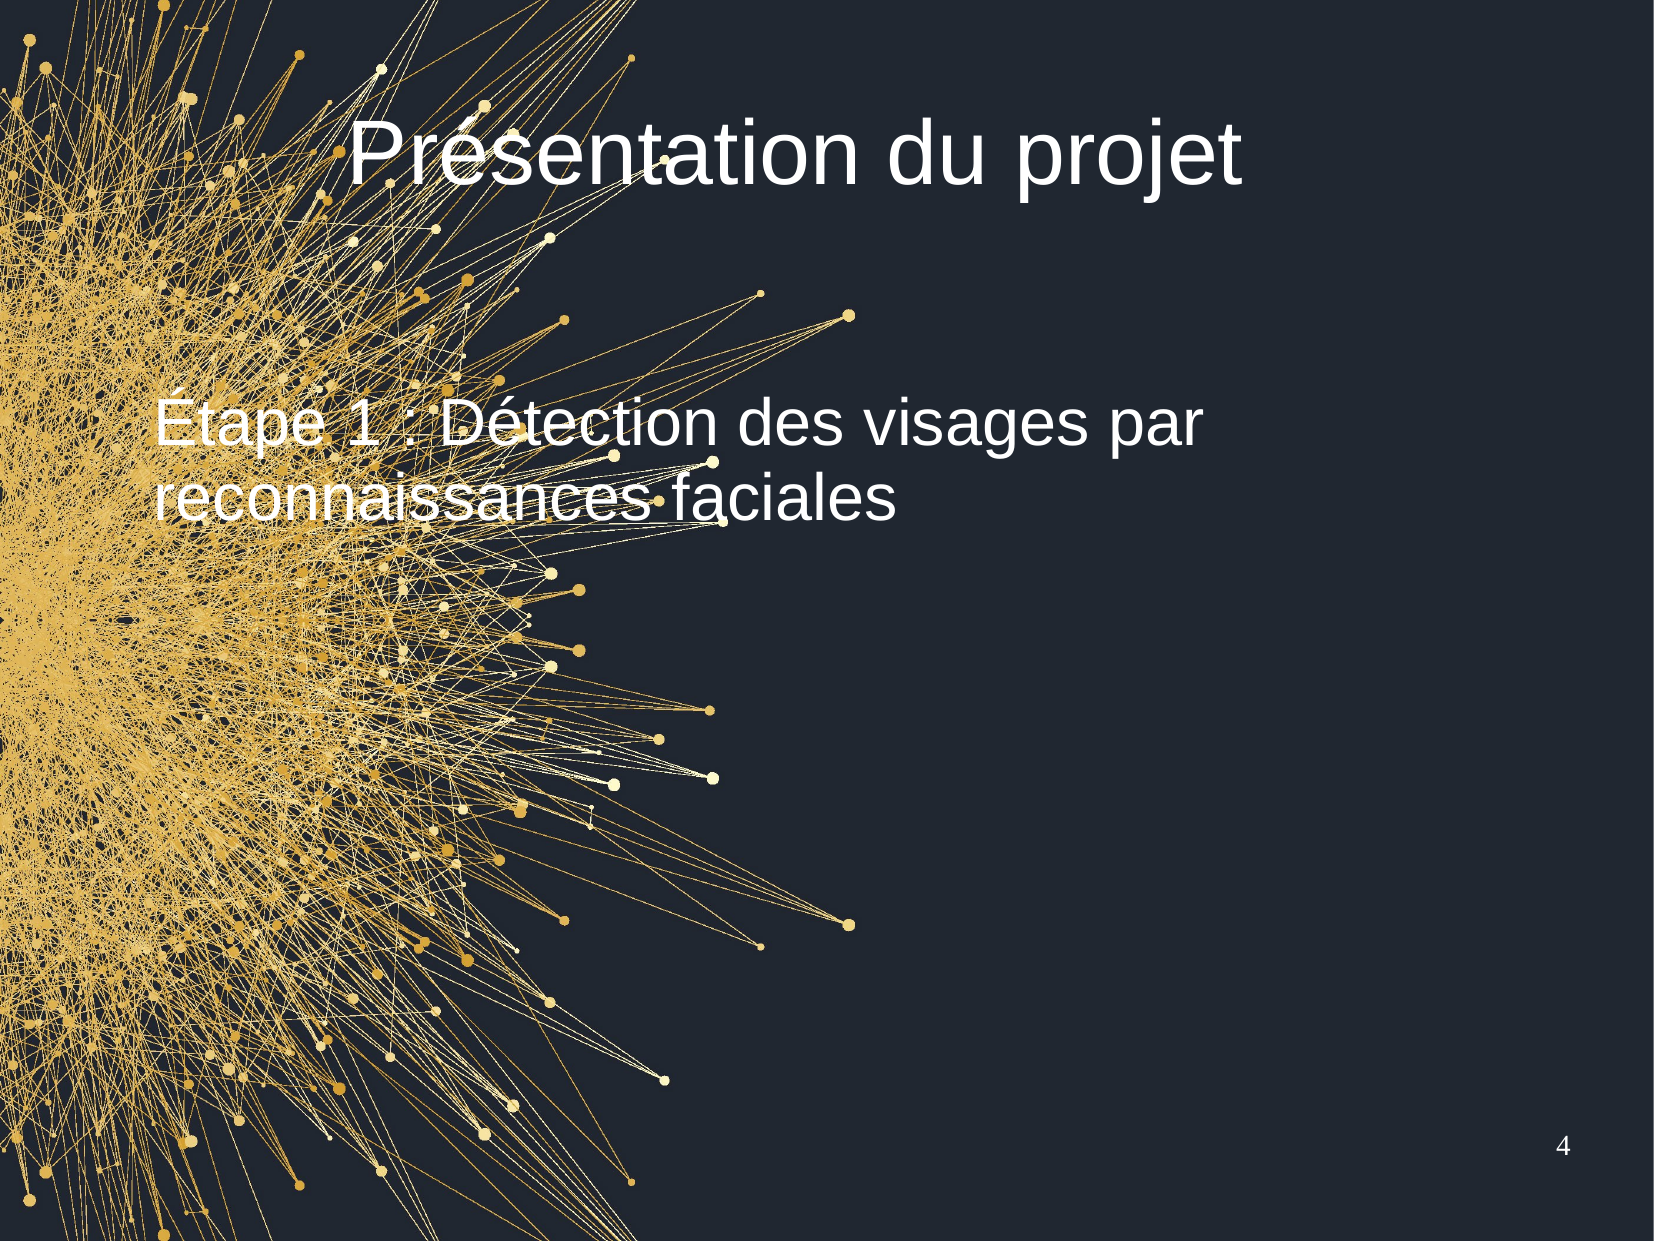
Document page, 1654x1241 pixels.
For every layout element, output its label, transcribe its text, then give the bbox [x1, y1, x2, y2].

title Présentation du projet [82, 49, 1571, 257]
picture [0, 0, 1654, 1241]
list Étape 1 : Détection des visages par reconnaissances faciales [82, 384, 1571, 1105]
